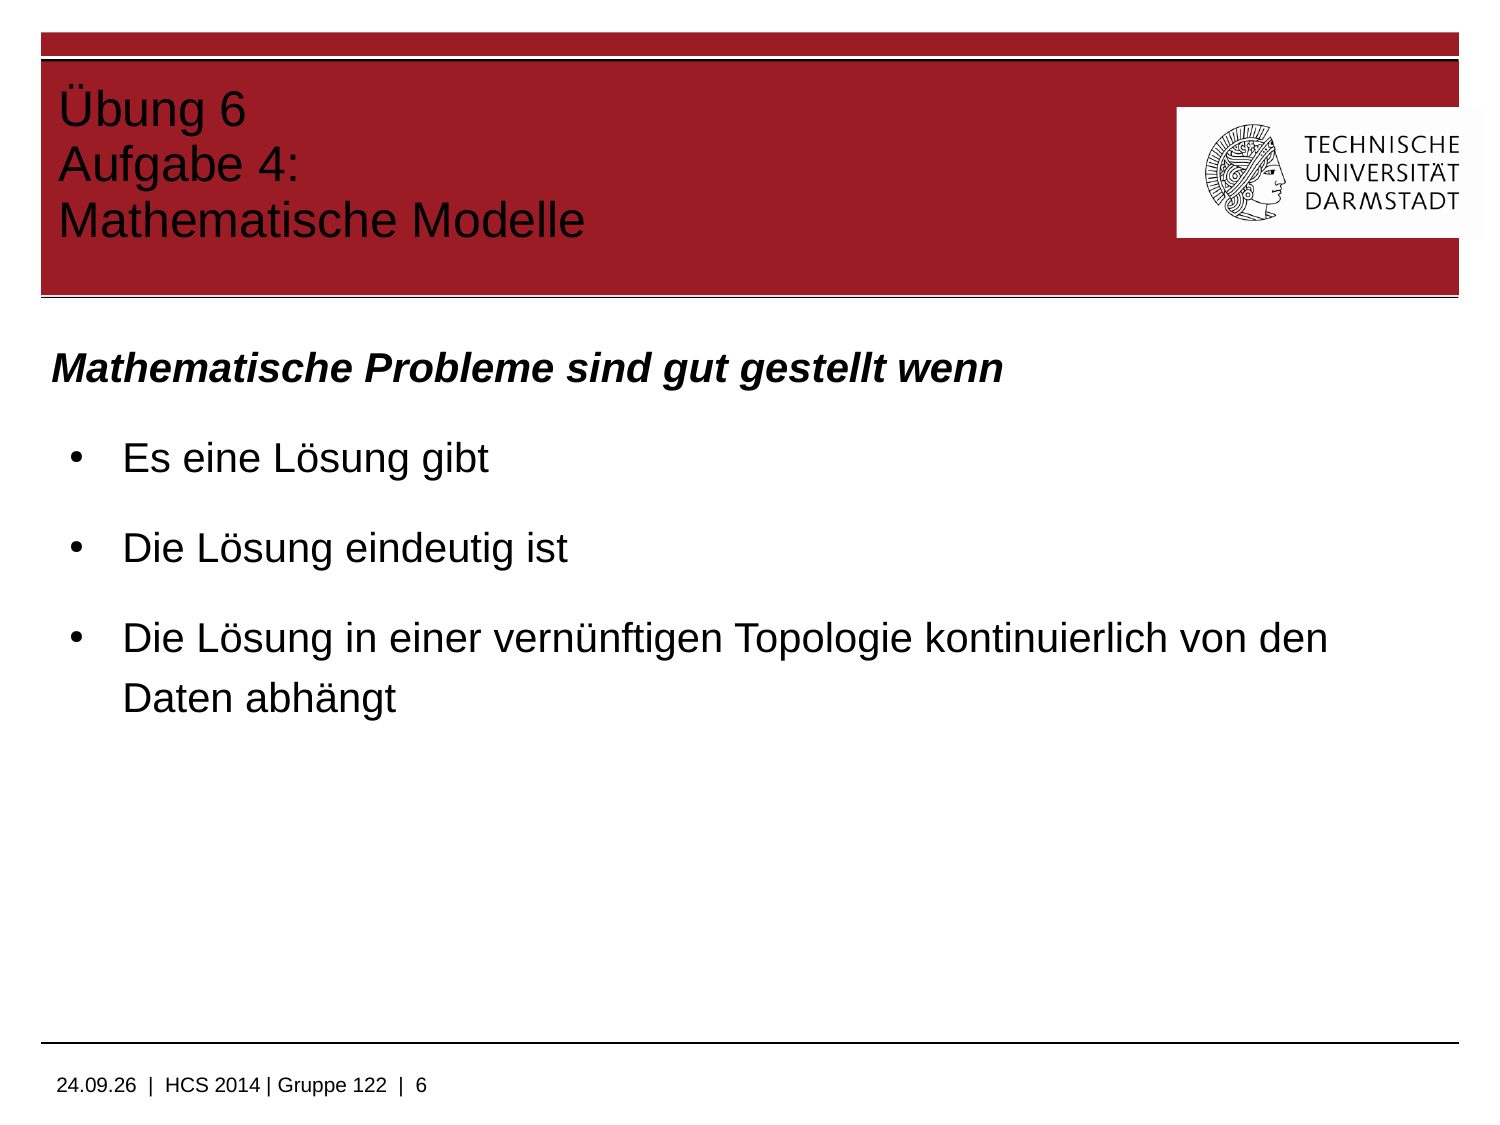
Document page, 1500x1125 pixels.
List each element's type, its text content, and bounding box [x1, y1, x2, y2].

picture [1176, 107, 1484, 238]
title Übung 6 Aufgabe 4: Mathematische Modelle [59, 80, 1149, 249]
list Mathematische Probleme sind gut gestellt wenn Es eine Lösung gibt Die Lösung eindeutig ist Die Lösung in einer vernünftigen Topologie kontinuierlich von den Daten abhängt [51, 330, 1444, 1028]
